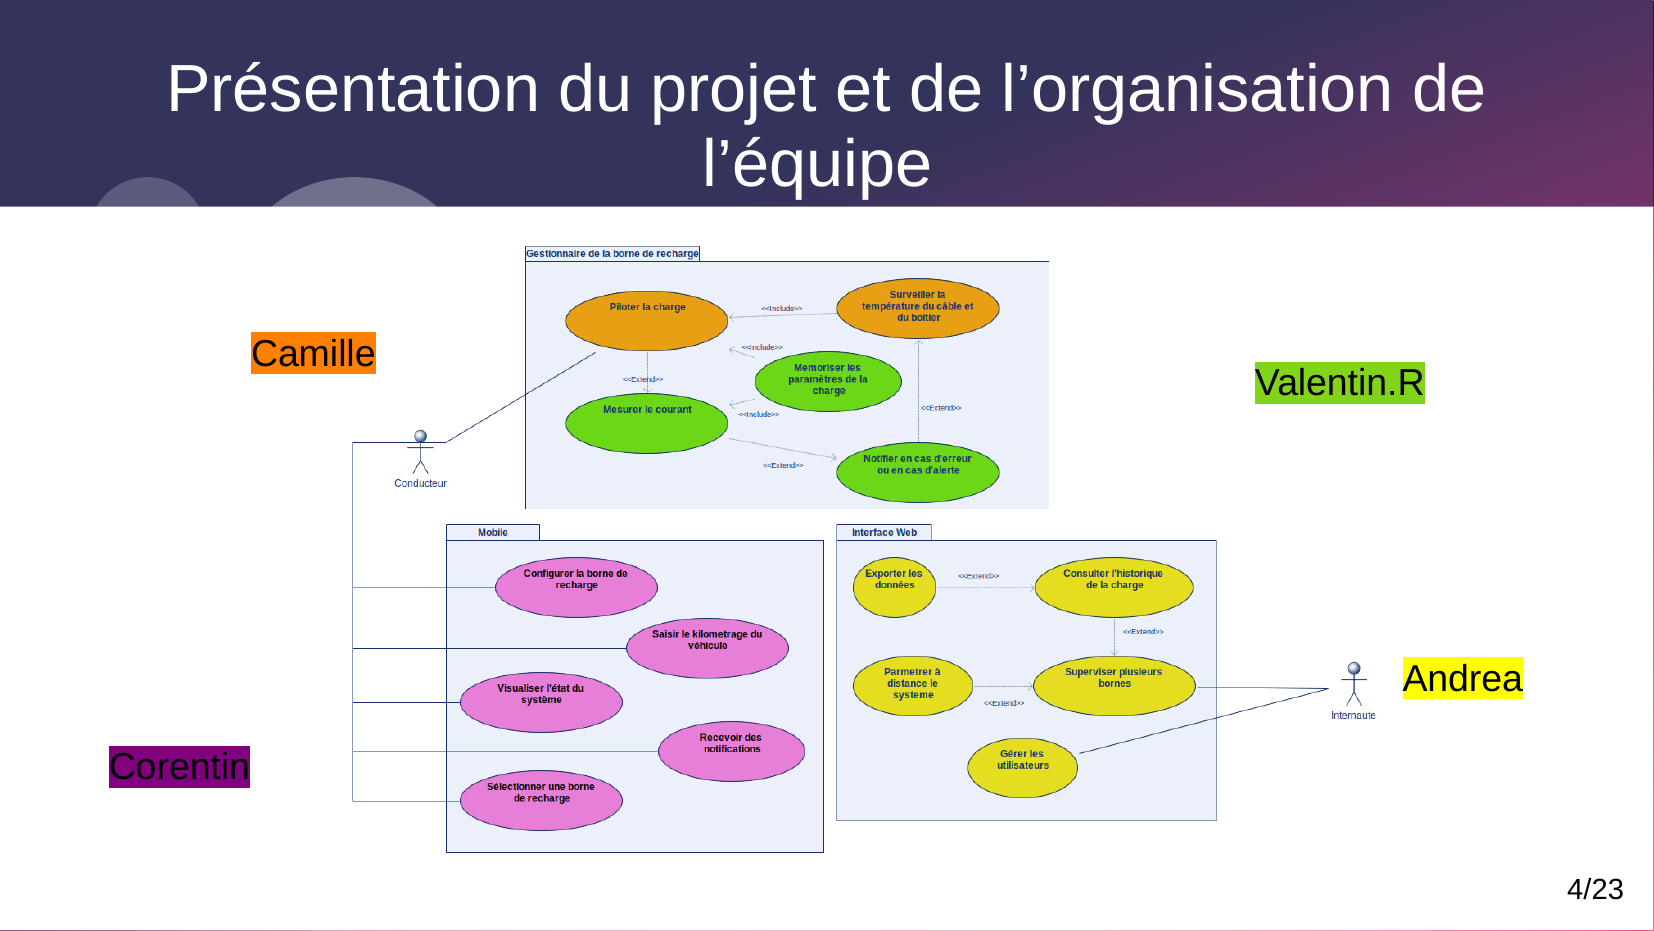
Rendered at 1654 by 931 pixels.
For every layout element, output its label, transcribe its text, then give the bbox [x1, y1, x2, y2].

title Présentation du projet et de l’organisation de l’équipe [88, 44, 1565, 207]
picture [330, 237, 1388, 861]
text_box Corentin [93, 738, 331, 886]
text_box Valentin.R [1240, 354, 1477, 502]
text_box Andrea [1387, 649, 1625, 798]
text_box Camille [236, 324, 473, 473]
